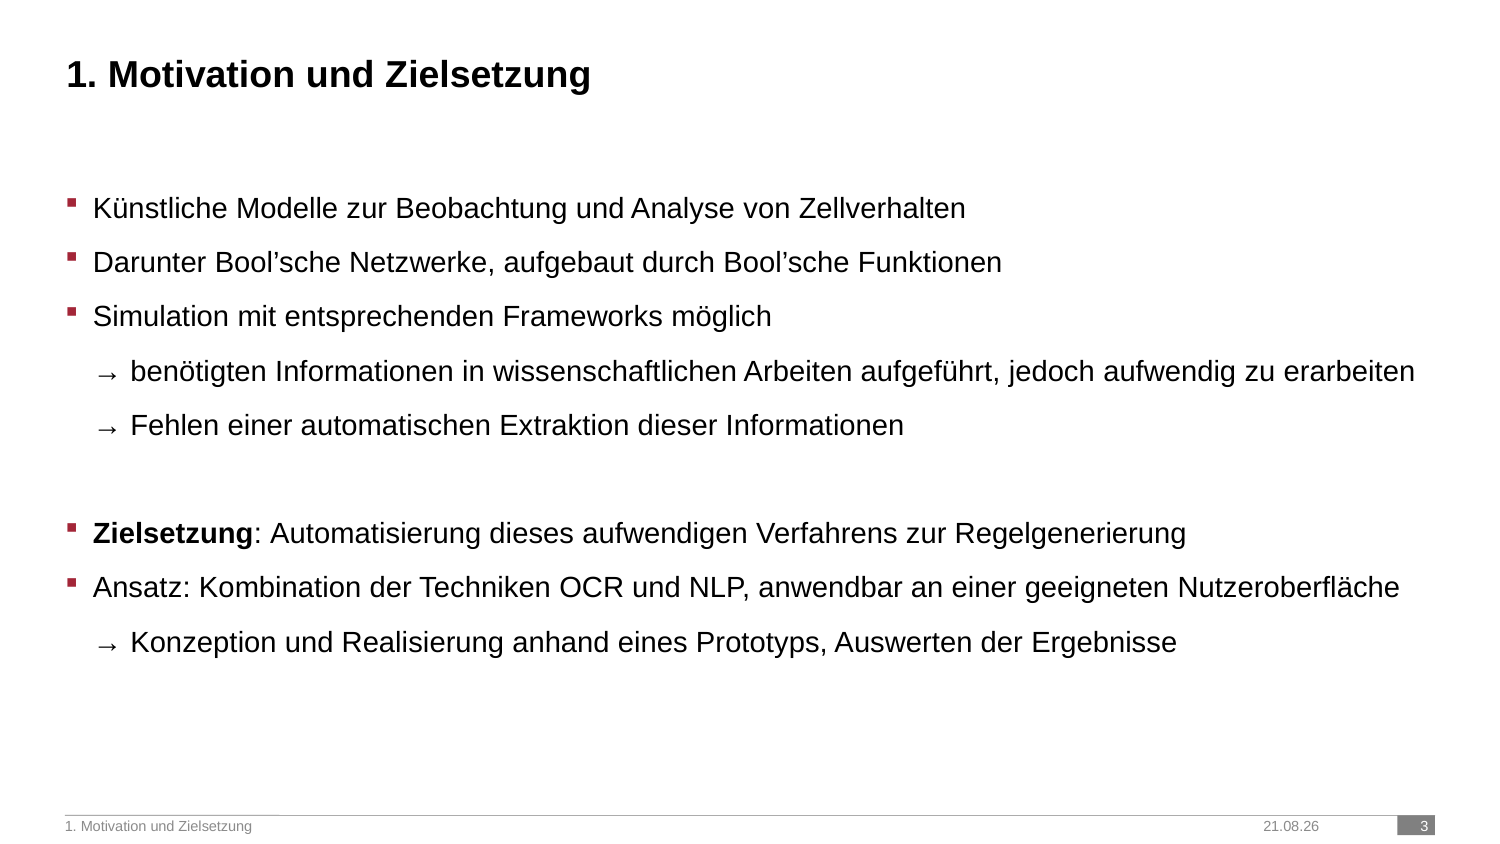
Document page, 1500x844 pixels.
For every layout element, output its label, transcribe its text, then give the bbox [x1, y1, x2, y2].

text_box 01.12.21 [1263, 816, 1393, 837]
text_box 1. Motivation und Zielsetzung [66, 49, 1286, 150]
text_box <number> [1393, 816, 1429, 839]
text_box 1. Motivation und Zielsetzung [64, 816, 1254, 837]
text_box Künstliche Modelle zur Beobachtung und Analyse von Zellverhalten Darunter Bool’sche Netzwerke, aufgebaut durch Bool’sche Funktionen Simulation mit entsprechenden Frameworks möglich → benötigten Informationen in wissenschaftlichen Arbeiten aufgeführt, jedoch aufwendig zu erarbeiten → Fehlen einer automatischen Extraktion dieser Informationen Zielsetzung: Automatisierung dieses aufwendigen Verfahrens zur Regelgenerierung Ansatz: Kombination der Techniken OCR und NLP, anwendbar an einer geeigneten Nutzeroberfläche → Konzeption und Realisierung anhand eines Prototyps, Auswerten der Ergebnisse [64, 185, 1437, 788]
